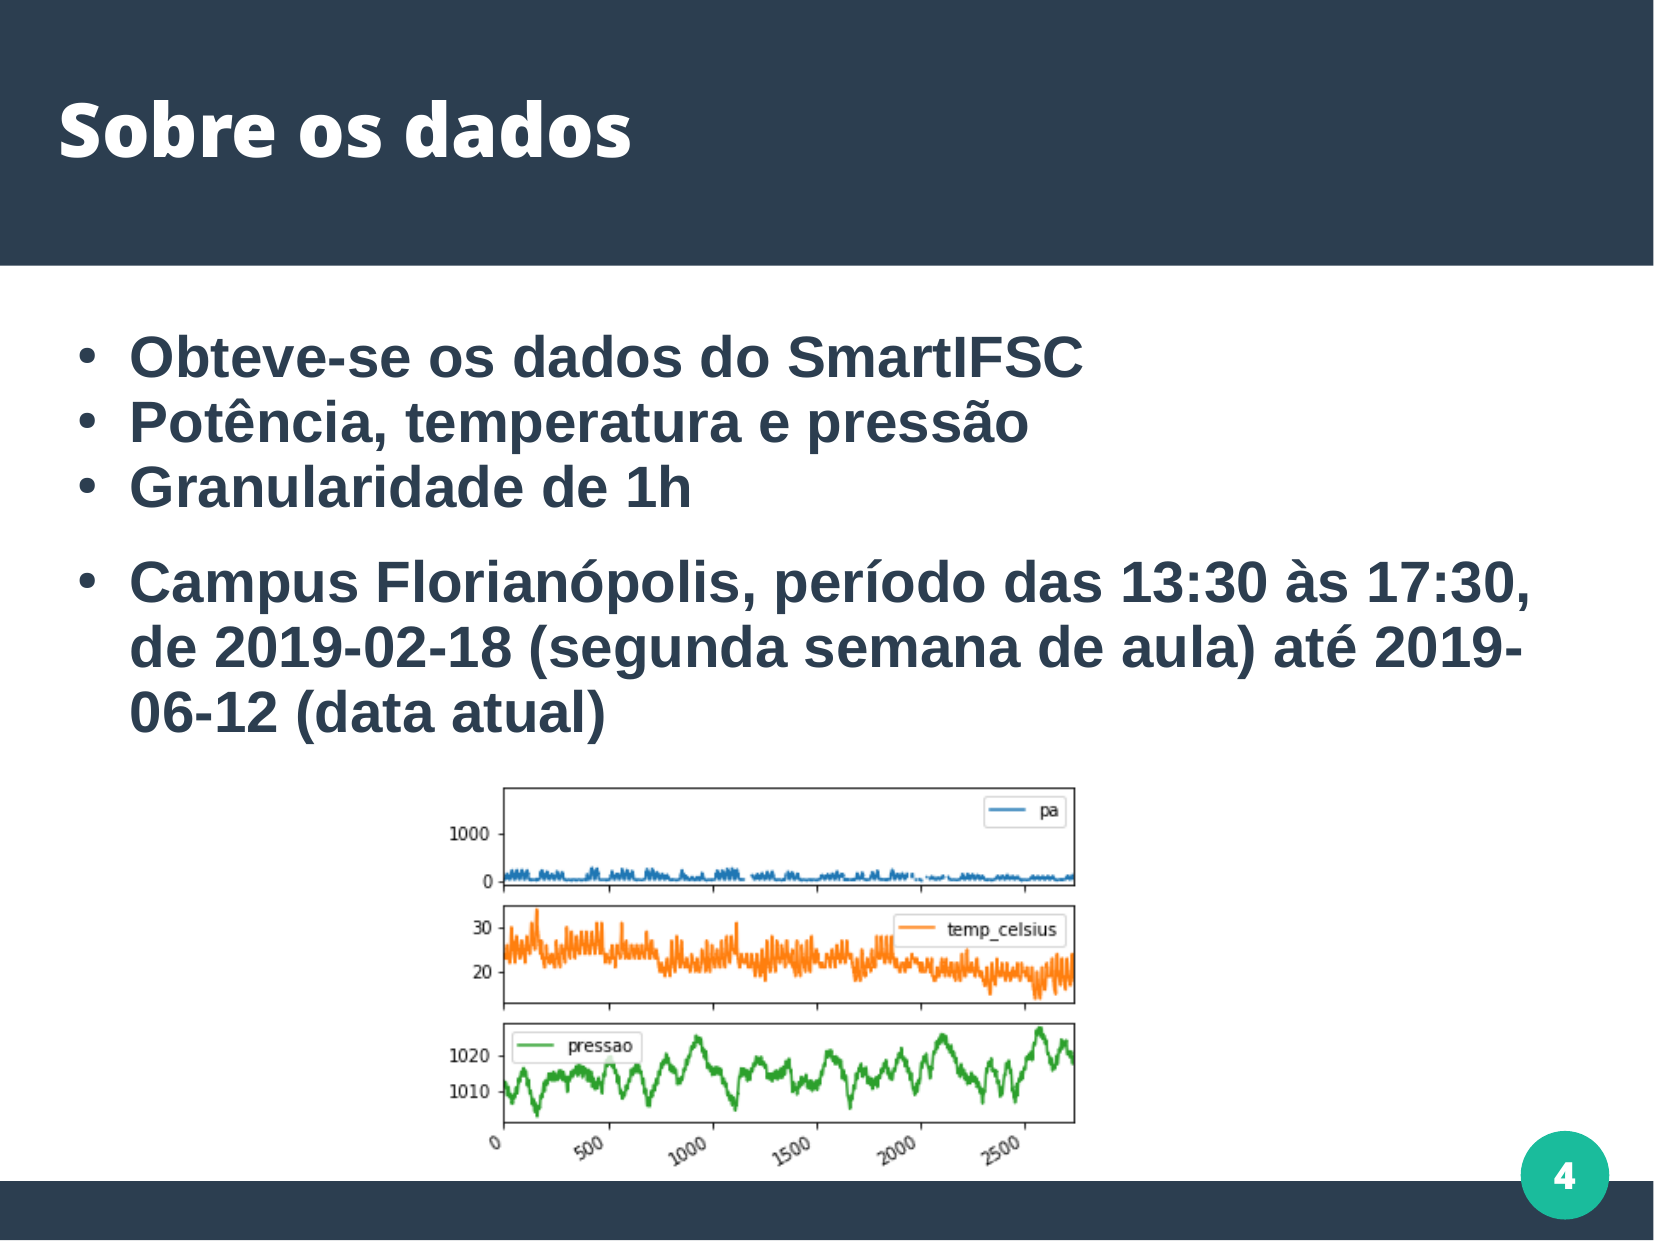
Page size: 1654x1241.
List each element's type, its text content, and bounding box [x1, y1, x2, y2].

title Sobre os dados [59, 49, 1595, 207]
picture [437, 769, 1091, 1182]
list Obteve-se os dados do SmartIFSC Potência, temperatura e pressão Granularidade de 1h Campus Florianópolis, período das 13:30 às 17:30, de 2019-02-18 (segunda semana de aula) até 2019-06-12 (data atual) [59, 324, 1595, 1152]
